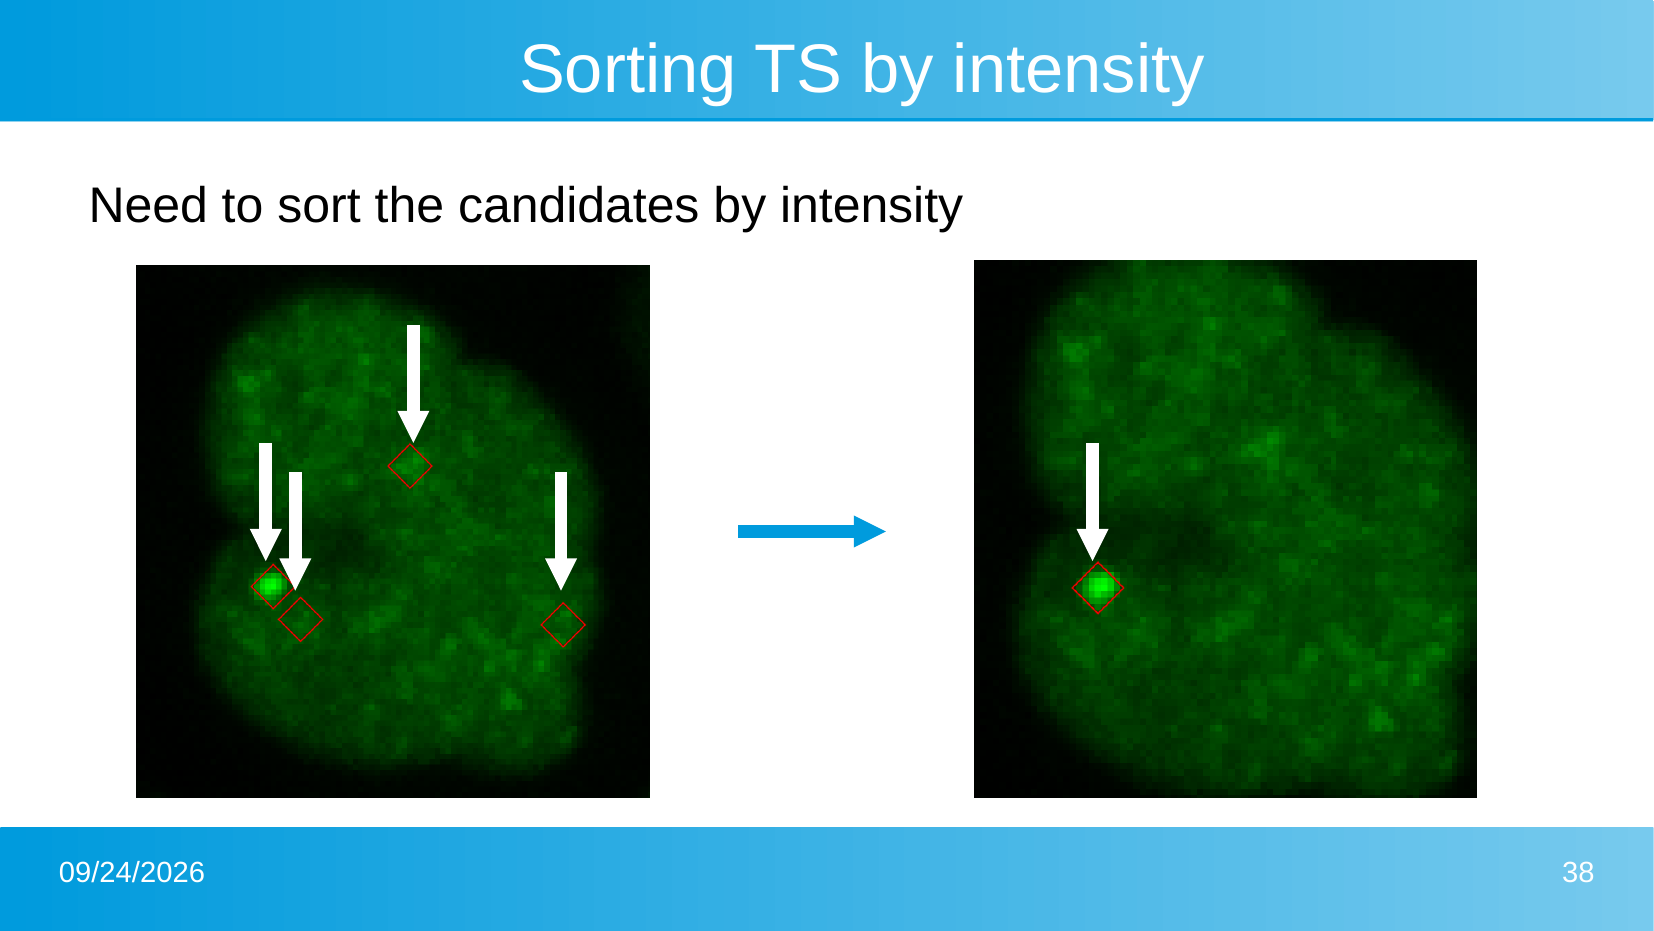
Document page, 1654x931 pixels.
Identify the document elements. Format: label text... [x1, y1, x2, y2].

picture [136, 265, 650, 798]
list Need to sort the candidates by intensity [88, 177, 1565, 266]
title Sorting TS by intensity [59, 29, 1595, 108]
picture [974, 260, 1477, 798]
